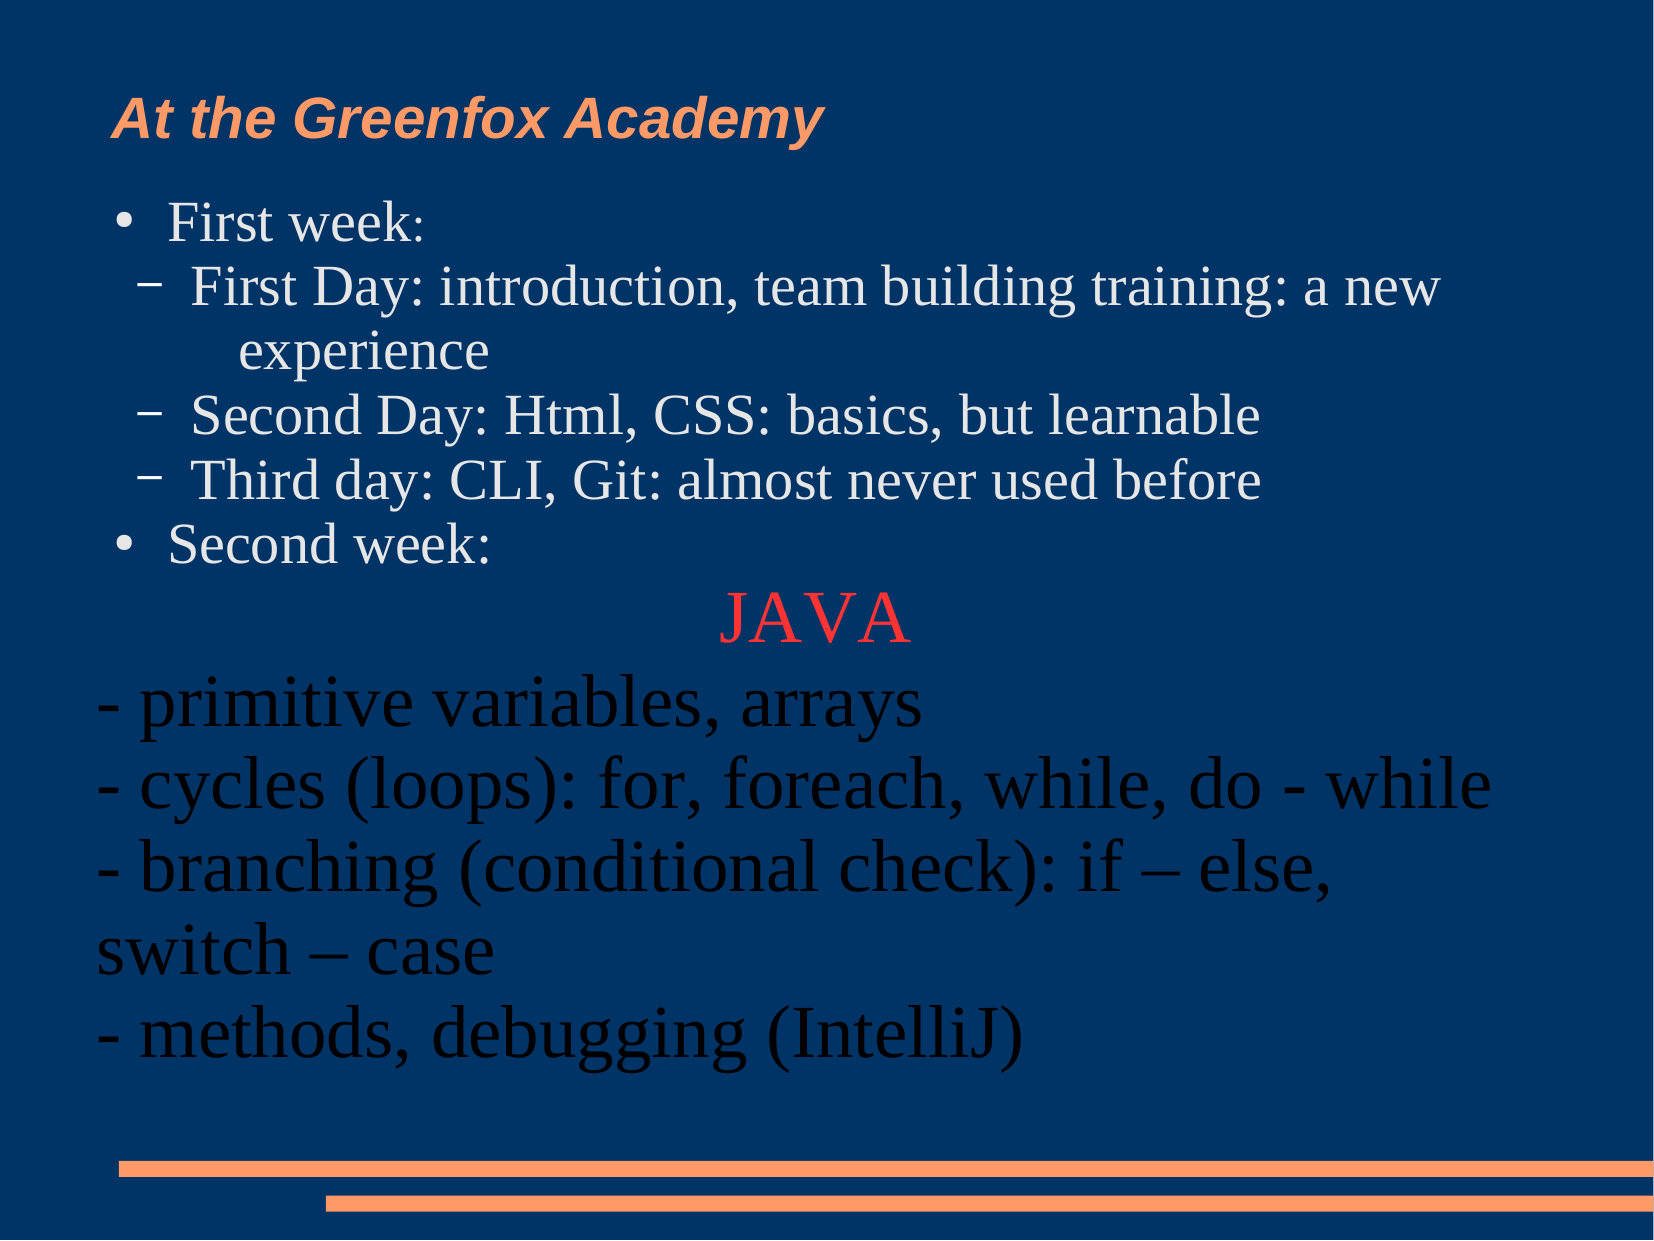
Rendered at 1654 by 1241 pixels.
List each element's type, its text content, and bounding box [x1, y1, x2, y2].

title At the Greenfox Academy [111, 35, 1524, 188]
list First week: First Day: introduction, team building training: a new experience Second Day: Html, CSS: basics, but learnable Third day: CLI, Git: almost never used before Second week: JAVA - primitive variables, arrays - cycles (loops): for, foreach, while, do - while - branching (conditional check): if – else, switch – case - methods, debugging (IntelliJ) [96, 188, 1536, 1146]
